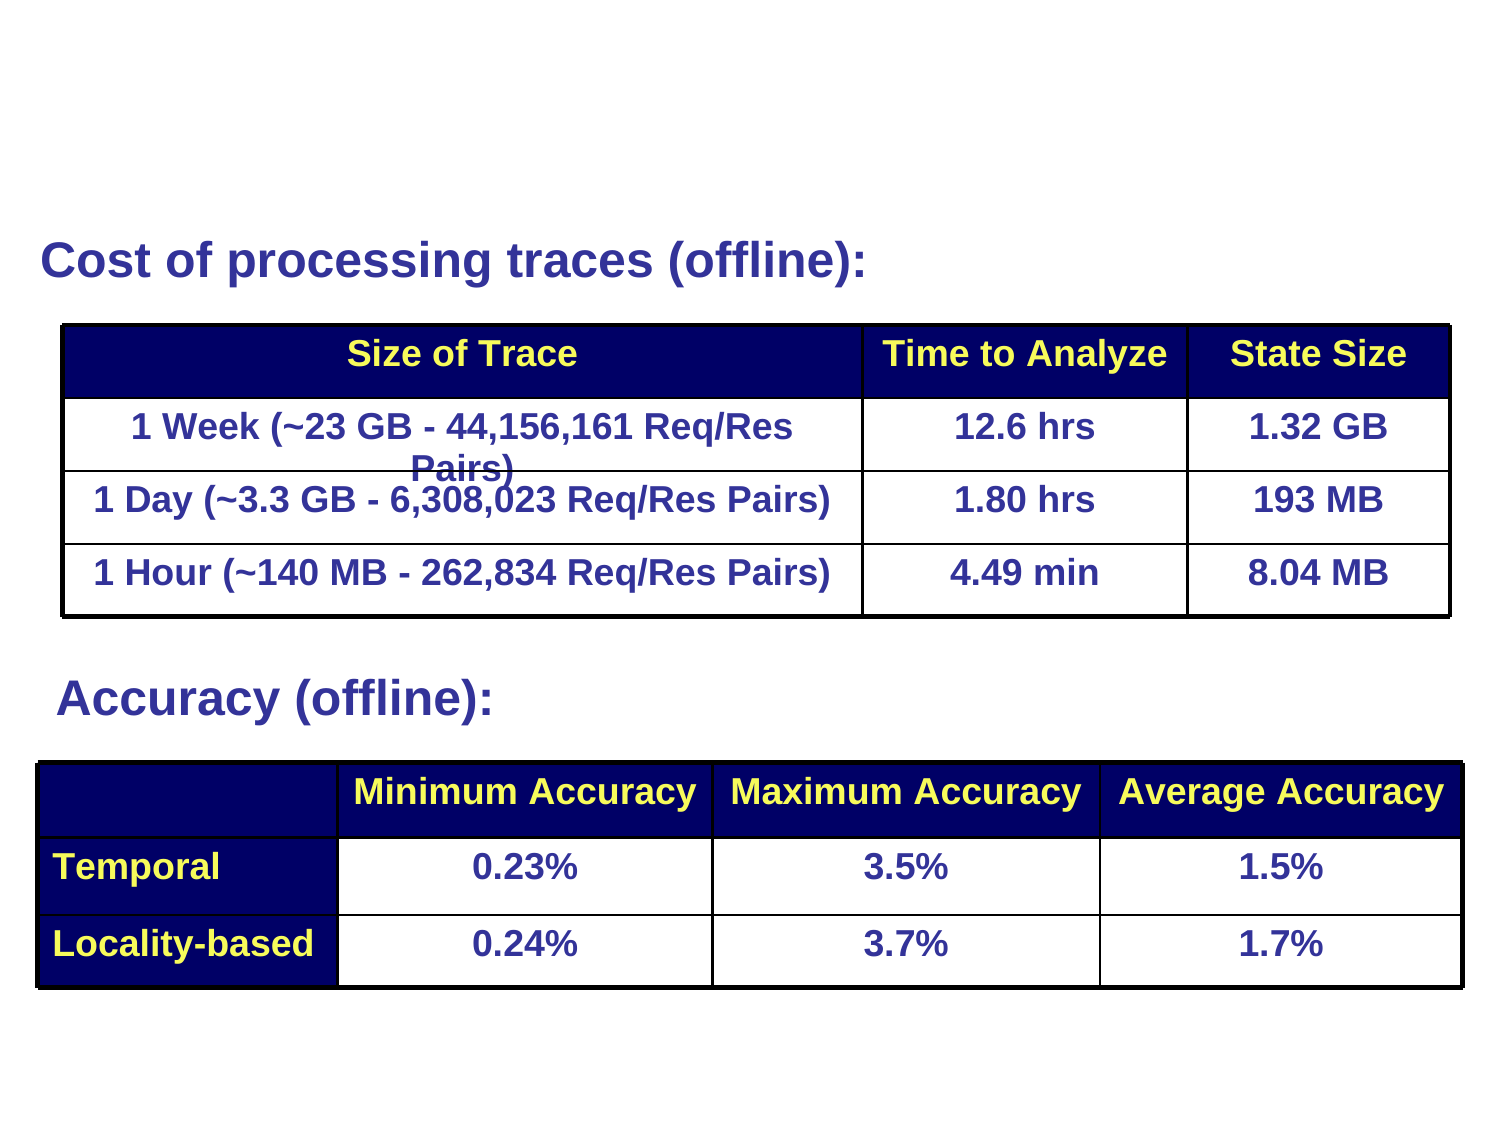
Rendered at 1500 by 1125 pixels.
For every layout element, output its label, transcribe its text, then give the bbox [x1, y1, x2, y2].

text_box 1.7% [1101, 916, 1460, 985]
text_box 1 Hour (~140 MB - 262,834 Req/Res Pairs) [65, 545, 861, 614]
text_box 1.5% [1101, 839, 1460, 914]
text_box 4.49 min [864, 545, 1186, 614]
text_box [40, 765, 336, 836]
text_box 0.24% [339, 916, 711, 985]
text_box 3.5% [714, 839, 1099, 914]
text_box 193 MB [1189, 472, 1448, 543]
text_box 1.80 hrs [864, 472, 1186, 543]
text_box Accuracy (offline): [26, 662, 524, 734]
text_box Average Accuracy [1101, 765, 1460, 836]
text_box Time to Analyze [864, 327, 1186, 397]
text_box 8.04 MB [1189, 545, 1448, 614]
text_box Temporal [40, 839, 336, 914]
text_box 12.6 hrs [864, 399, 1186, 470]
text_box State Size [1189, 327, 1448, 397]
text_box Size of Trace [65, 327, 861, 397]
text_box Cost of processing traces (offline): [11, 224, 898, 297]
text_box 3.7% [714, 916, 1099, 985]
text_box 0.23% [339, 839, 711, 914]
text_box Maximum Accuracy [714, 765, 1099, 836]
text_box 1 Day (~3.3 GB - 6,308,023 Req/Res Pairs) [65, 472, 861, 543]
text_box 1 Week (~23 GB - 44,156,161 Req/Res Pairs) [65, 399, 861, 470]
text_box Minimum Accuracy [339, 765, 711, 836]
text_box 1.32 GB [1189, 399, 1448, 470]
text_box Locality-based [40, 916, 336, 985]
